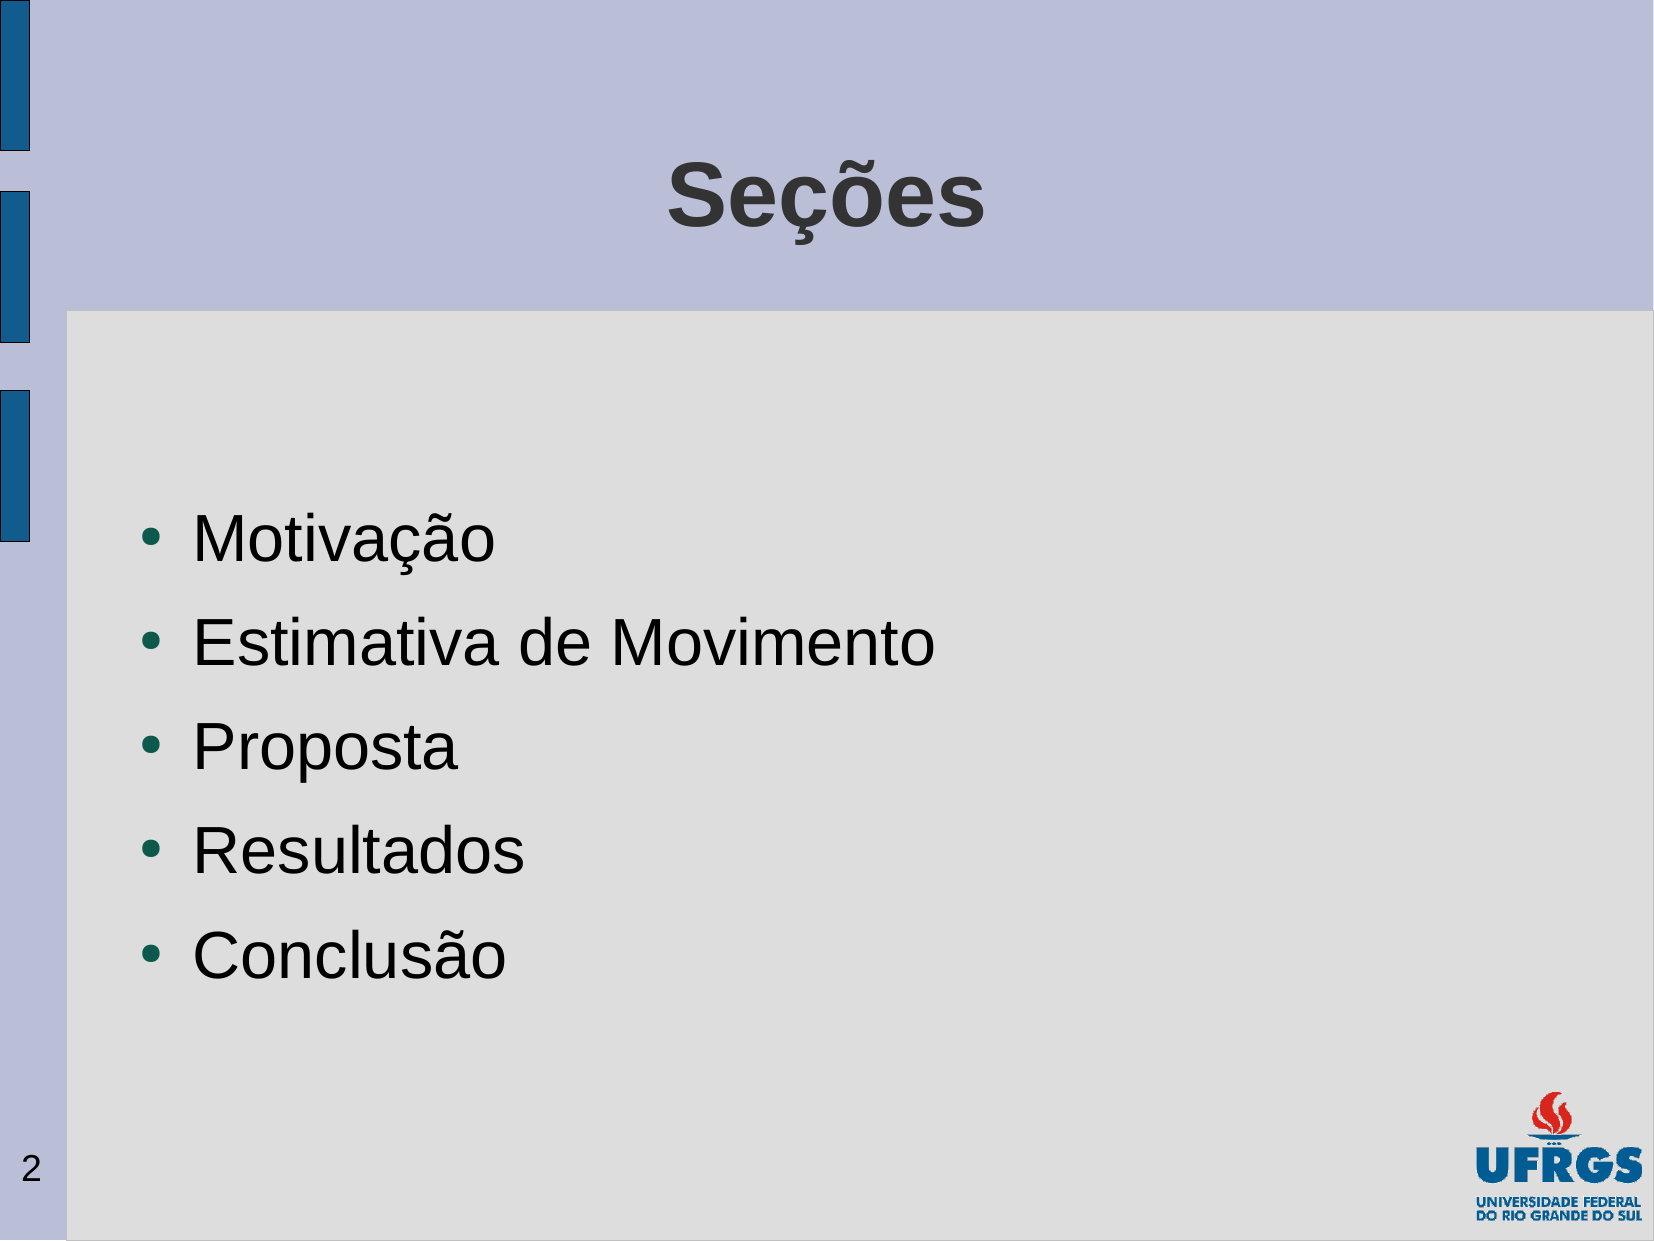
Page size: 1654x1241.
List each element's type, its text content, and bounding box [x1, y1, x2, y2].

title Seções [121, 91, 1534, 299]
list Motivação Estimativa de Movimento Proposta Resultados Conclusão [121, 344, 1534, 1149]
picture [1476, 1092, 1642, 1221]
